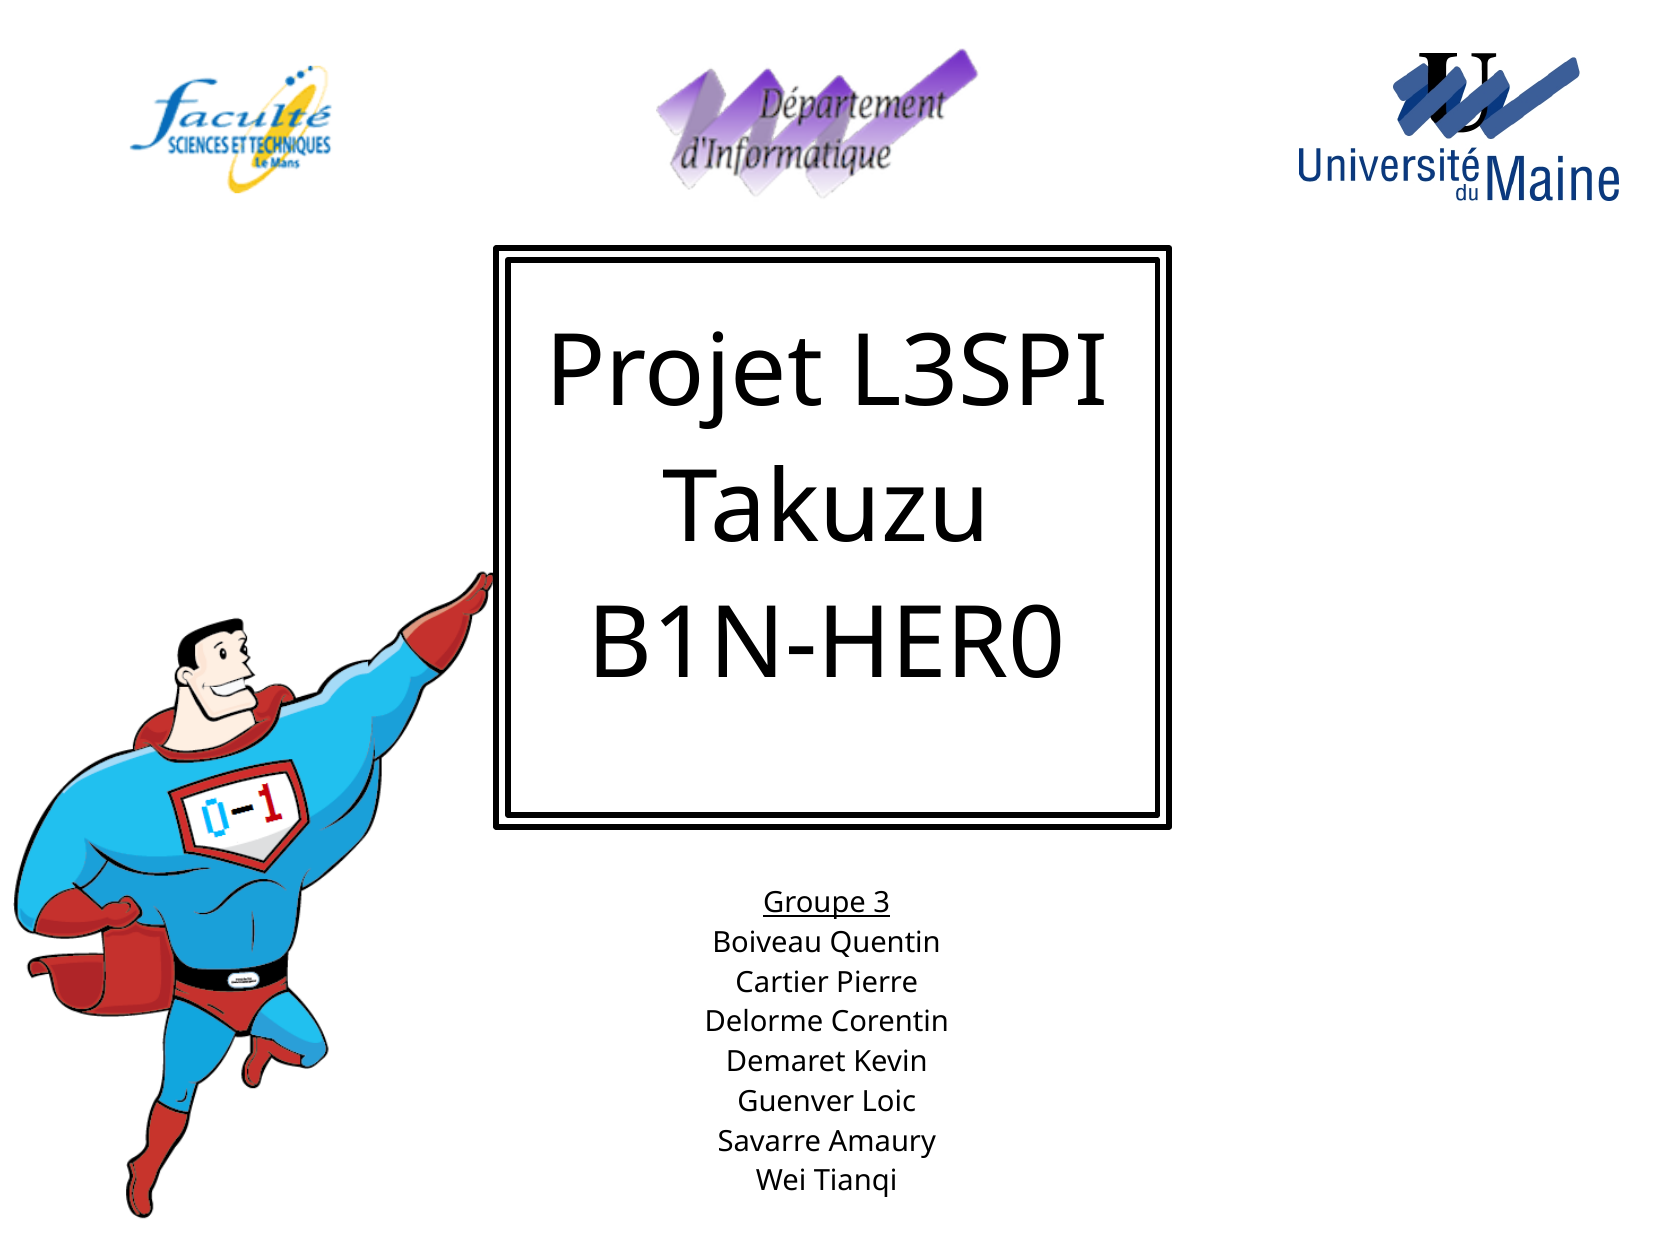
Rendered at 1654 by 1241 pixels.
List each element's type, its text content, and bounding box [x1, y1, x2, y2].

picture [1299, 53, 1619, 201]
picture [655, 47, 981, 179]
picture [12, 566, 497, 1225]
picture [119, 58, 343, 200]
text_box Groupe 3 Boiveau Quentin Cartier Pierre Delorme Corentin Demaret Kevin Guenver Loic Savarre Amaury Wei Tianqi [307, 874, 1347, 1195]
text_box Projet L3SPI Takuzu B1N-HER0 [248, 179, 1406, 1032]
